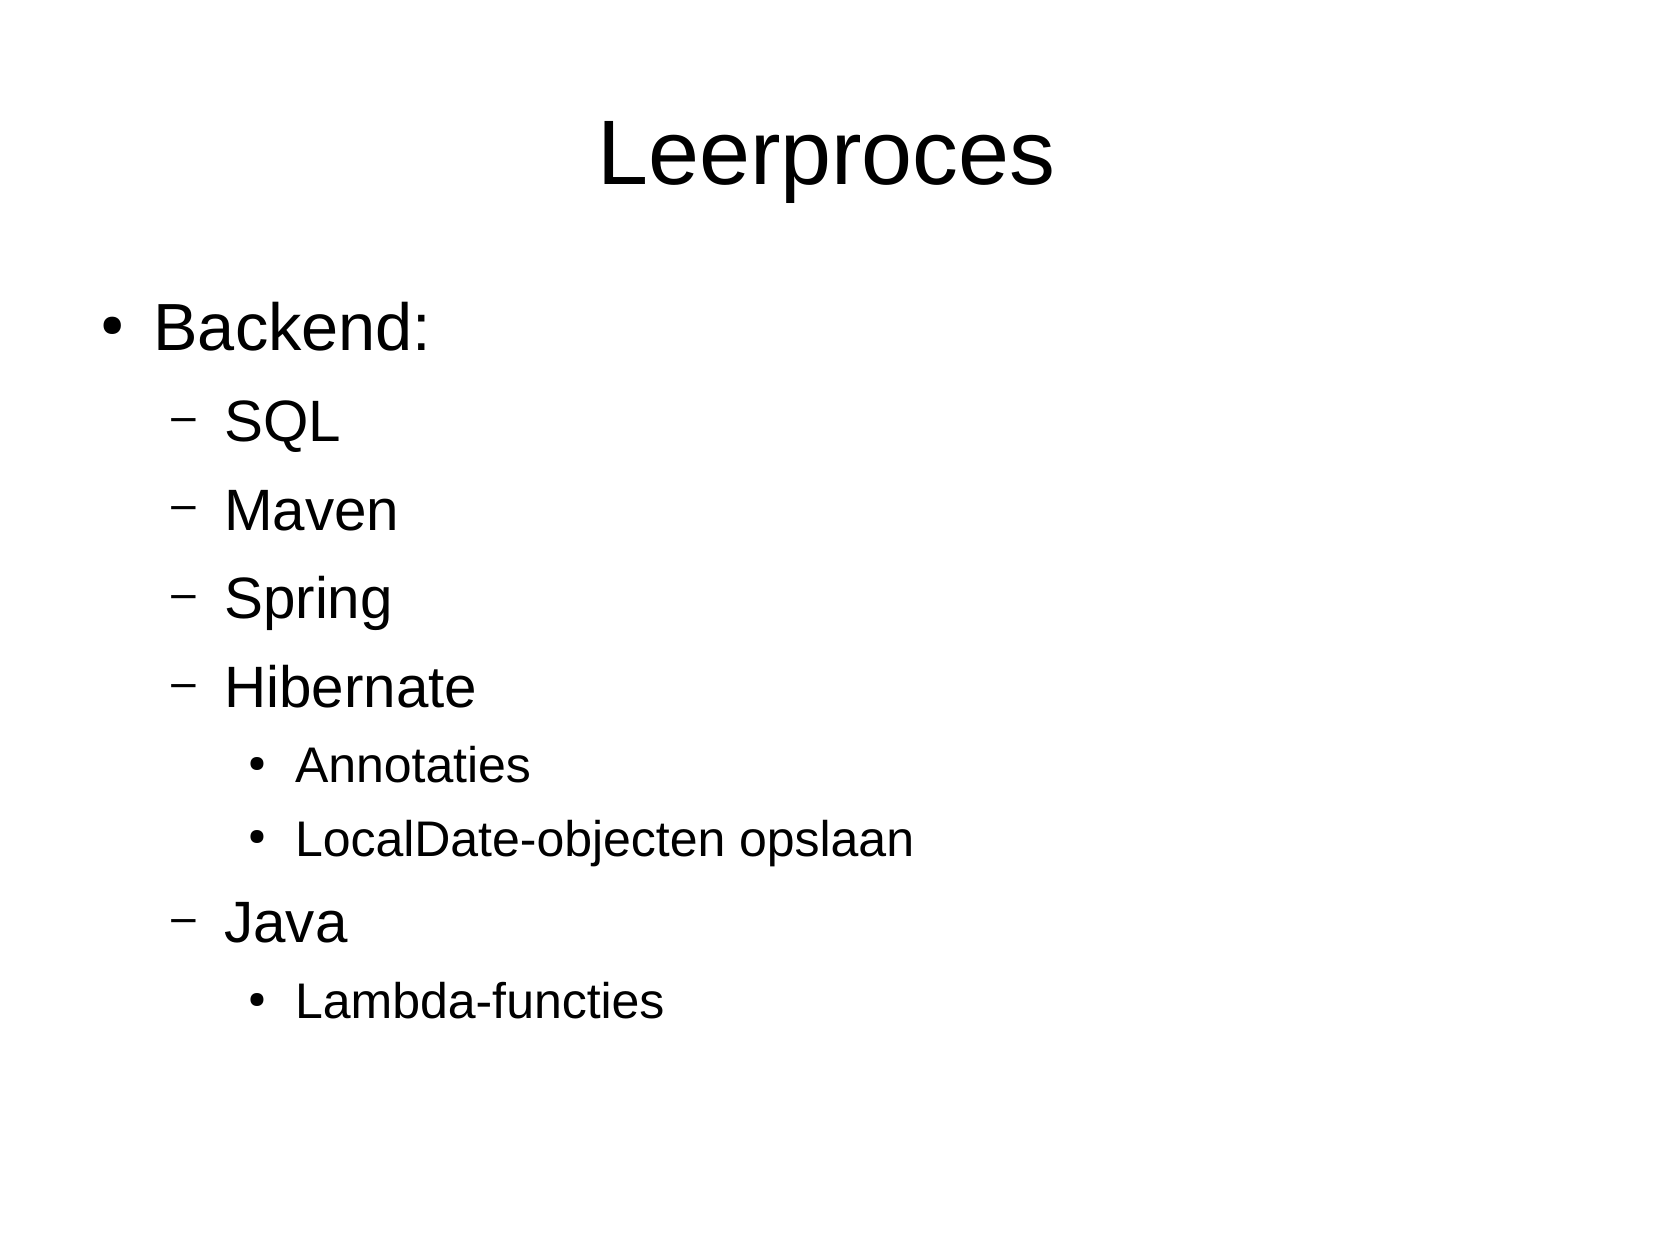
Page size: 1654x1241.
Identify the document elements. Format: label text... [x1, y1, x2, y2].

list Backend: SQL Maven Spring Hibernate Annotaties LocalDate-objecten opslaan Java Lambda-functies [82, 290, 1571, 1158]
title Leerproces [82, 49, 1571, 257]
